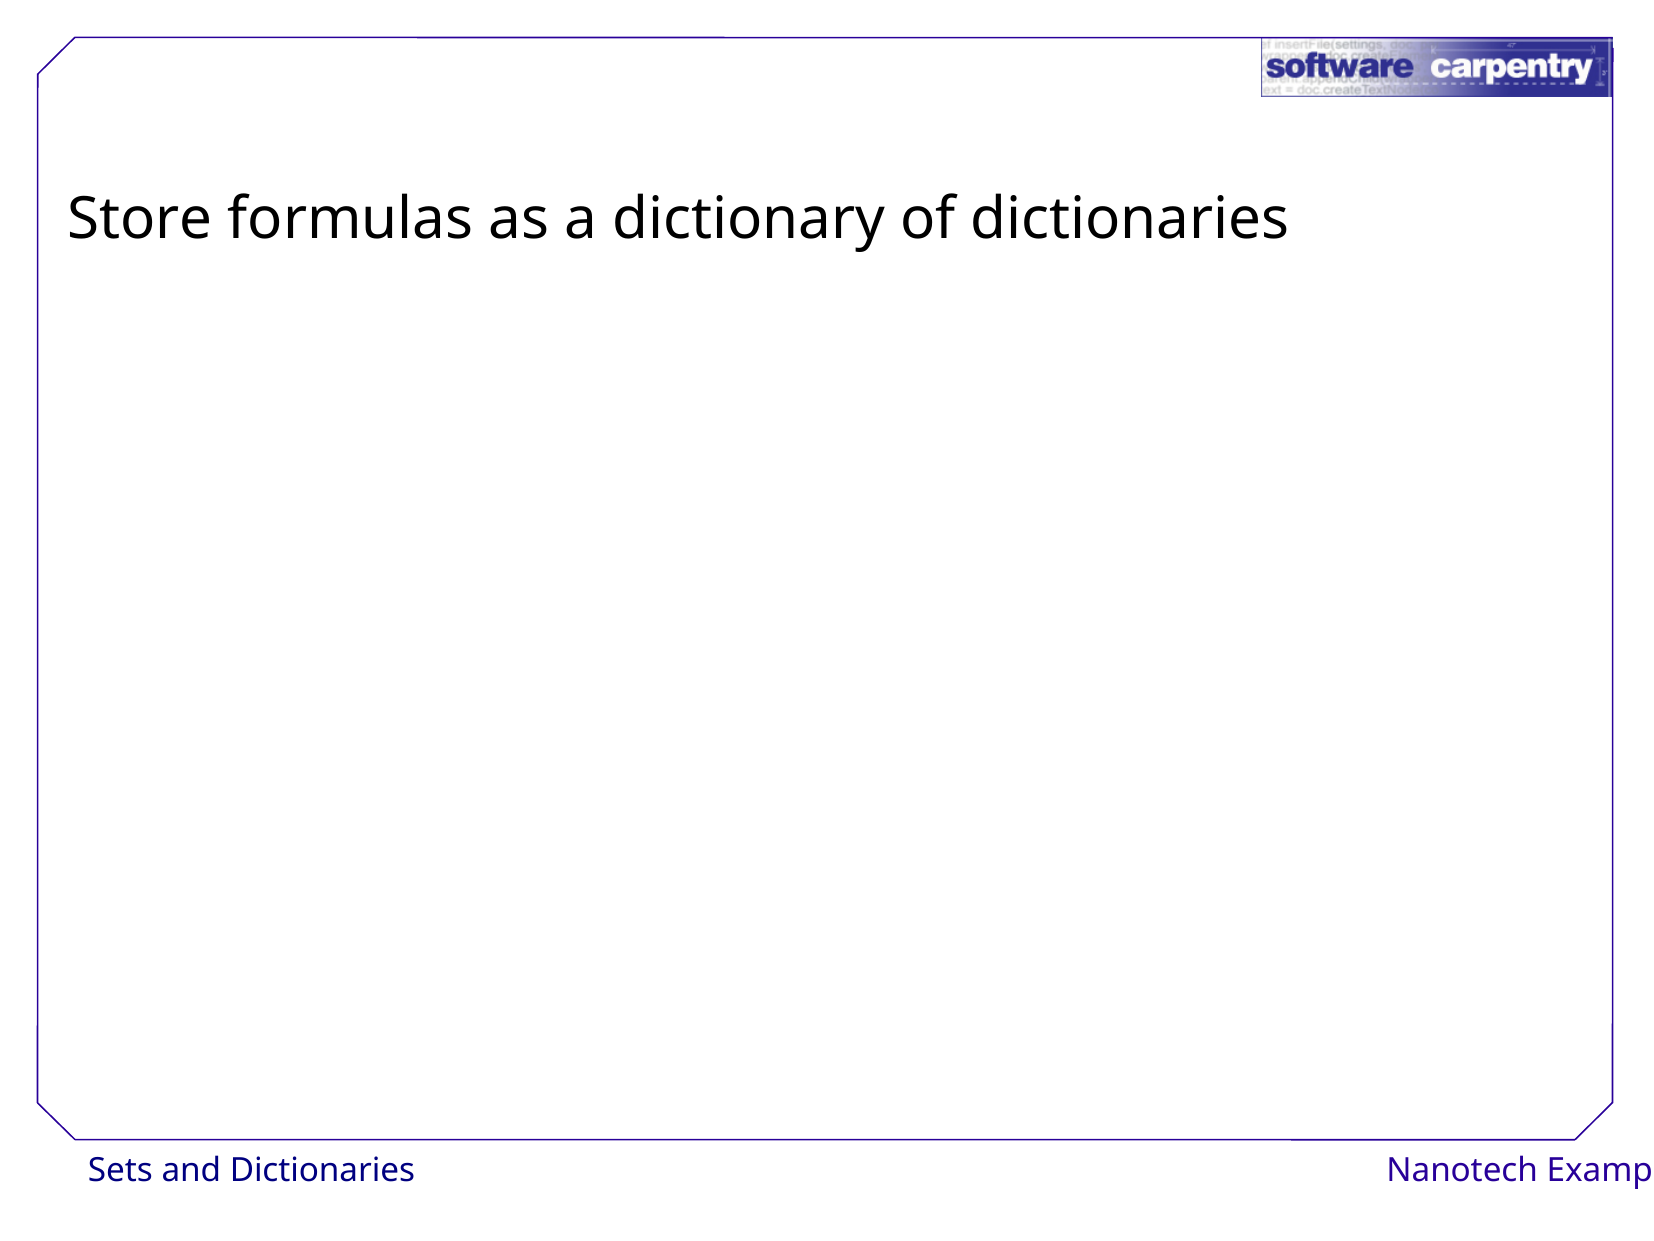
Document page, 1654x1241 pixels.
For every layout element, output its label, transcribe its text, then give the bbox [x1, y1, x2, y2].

text_box Store formulas as a dictionary of dictionaries [52, 138, 1455, 259]
picture [1261, 39, 1613, 97]
